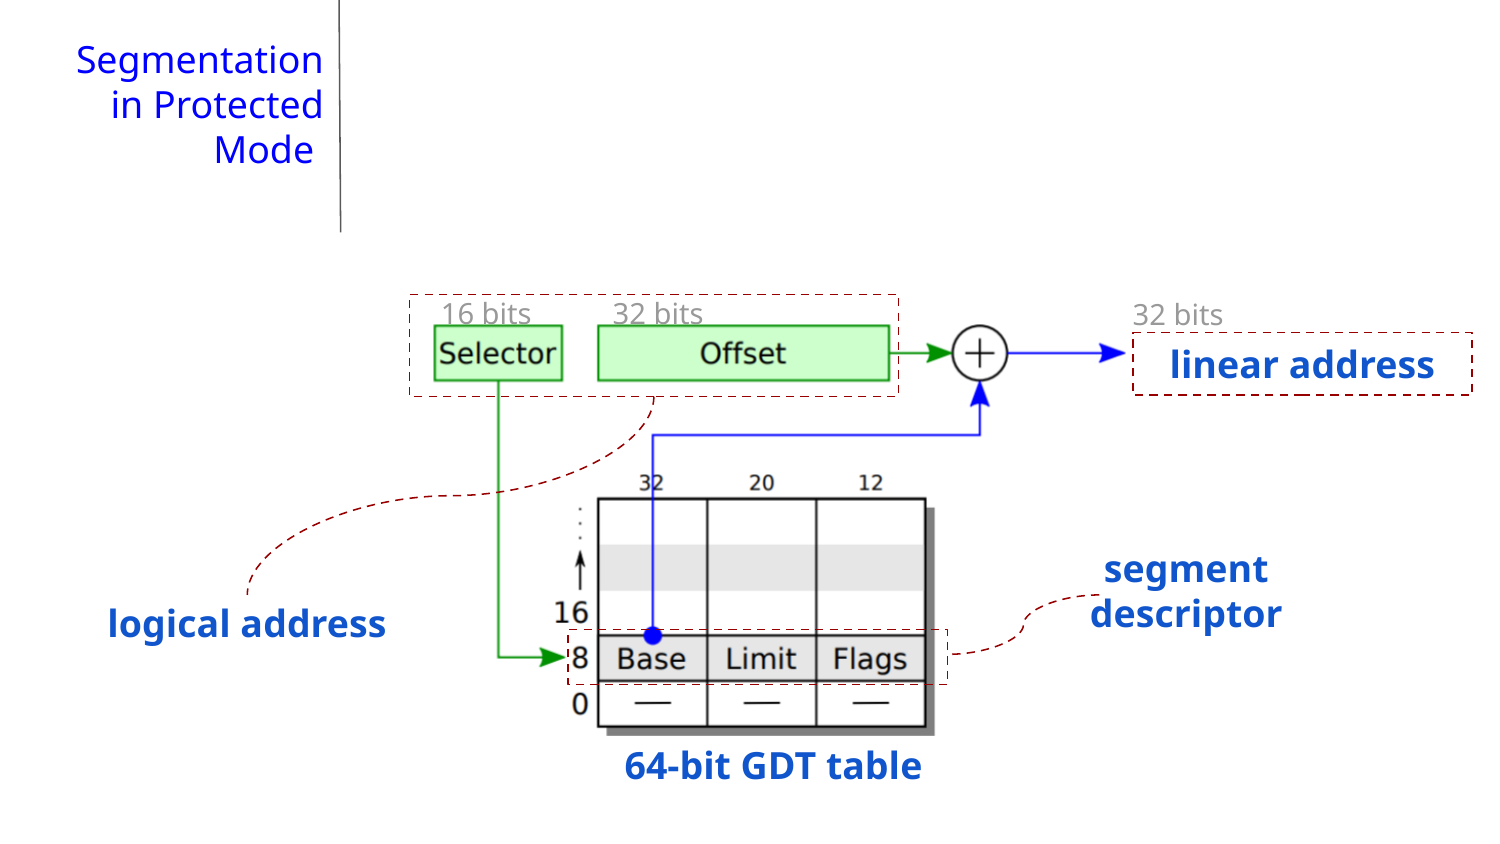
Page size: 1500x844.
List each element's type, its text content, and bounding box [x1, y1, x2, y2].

text_box 32 bits [597, 294, 721, 332]
text_box segment descriptor [1044, 562, 1328, 618]
text_box 16 bits [425, 294, 549, 332]
text_box 64-bit GDT table [535, 736, 1012, 792]
text_box Segmentation in Protected Mode [0, 0, 339, 208]
text_box logical address [8, 594, 486, 650]
picture [428, 319, 1138, 737]
text_box linear address [1132, 332, 1472, 396]
text_box 32 bits [1117, 295, 1253, 333]
picture [1096, 618, 1105, 623]
